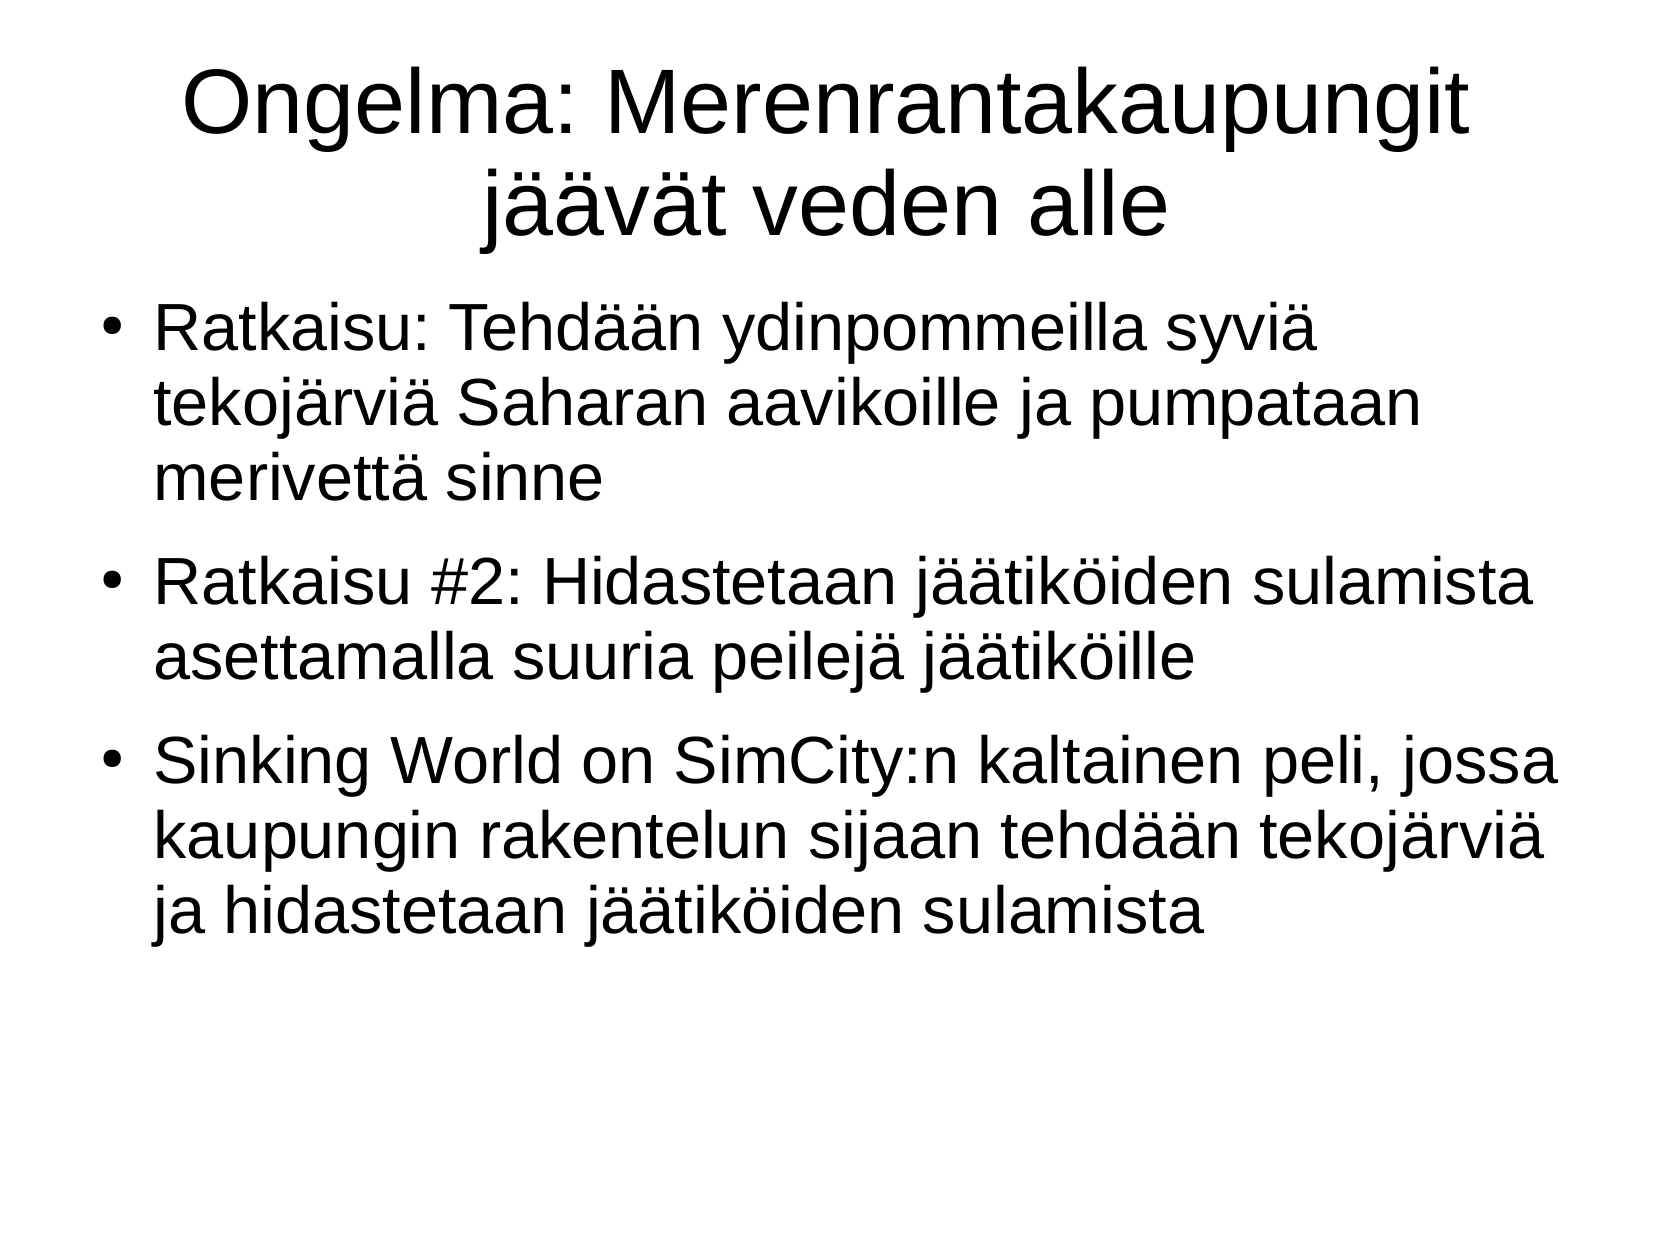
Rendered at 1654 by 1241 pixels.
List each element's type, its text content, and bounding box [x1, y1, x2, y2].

title Ongelma: Merenrantakaupungit jäävät veden alle [82, 49, 1571, 257]
list Ratkaisu: Tehdään ydinpommeilla syviä tekojärviä Saharan aavikoille ja pumpataan merivettä sinne Ratkaisu #2: Hidastetaan jäätiköiden sulamista asettamalla suuria peilejä jäätiköille Sinking World on SimCity:n kaltainen peli, jossa kaupungin rakentelun sijaan tehdään tekojärviä ja hidastetaan jäätiköiden sulamista [82, 290, 1571, 1010]
